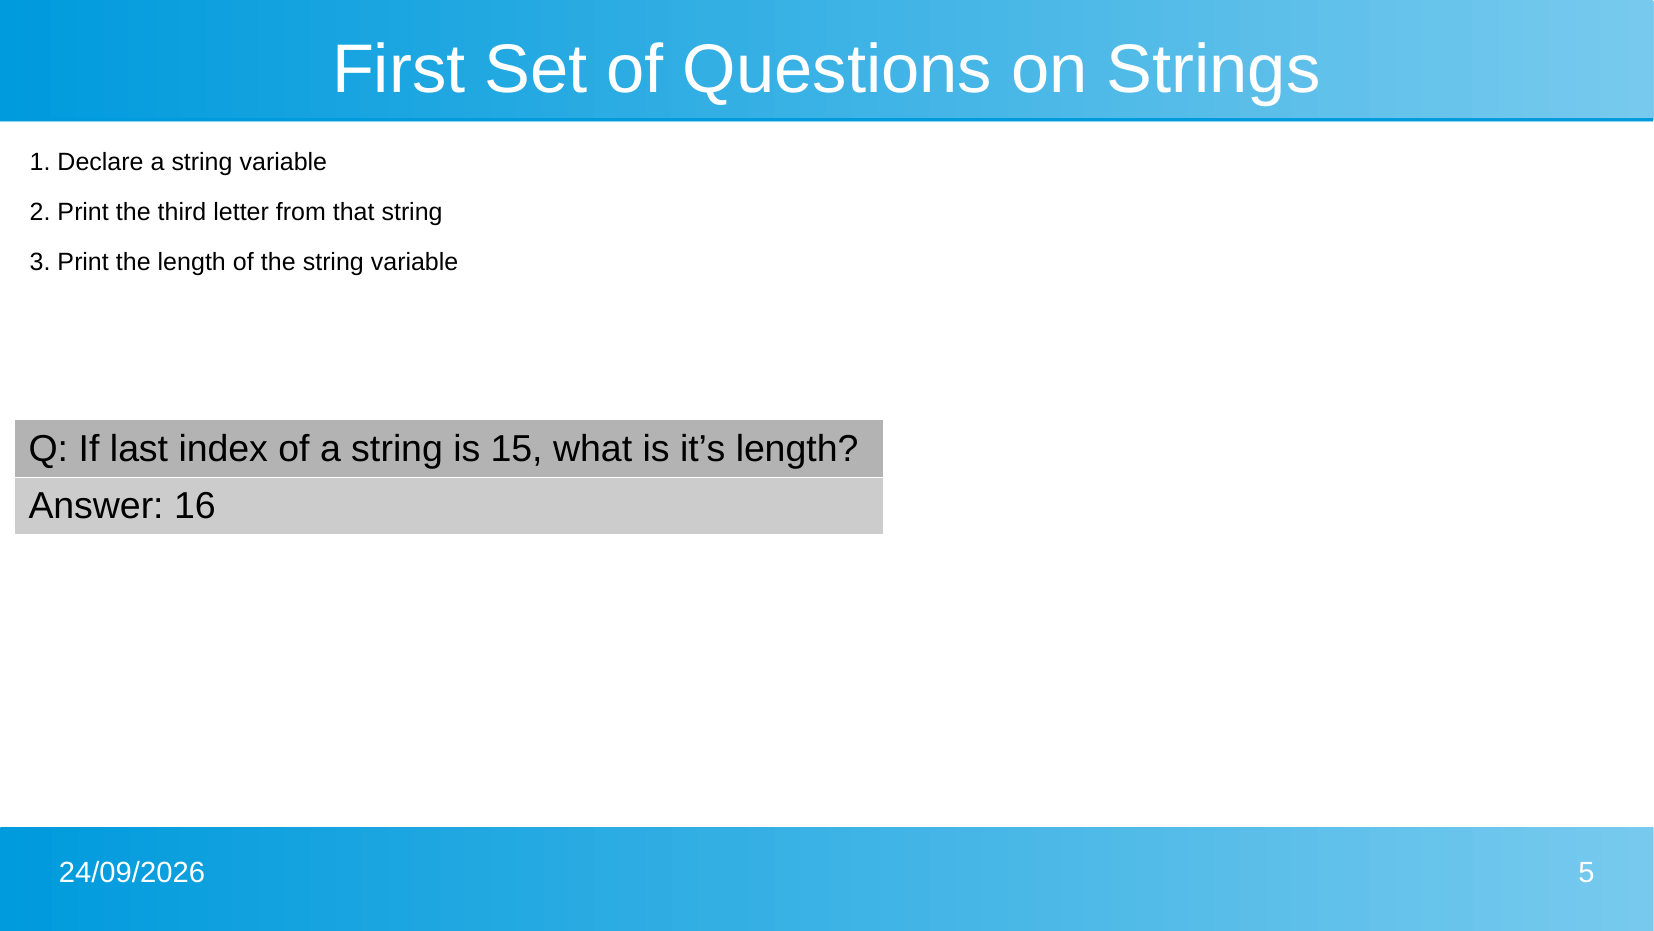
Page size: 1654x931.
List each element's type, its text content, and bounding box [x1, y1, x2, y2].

title First Set of Questions on Strings [59, 29, 1595, 108]
list 1. Declare a string variable 2. Print the third letter from that string 3. Print the length of the string variable [29, 147, 1506, 384]
table_header Q: If last index of a string is 15, what is it’s length? [15, 420, 883, 477]
table_cell Answer: 16 [15, 478, 883, 534]
